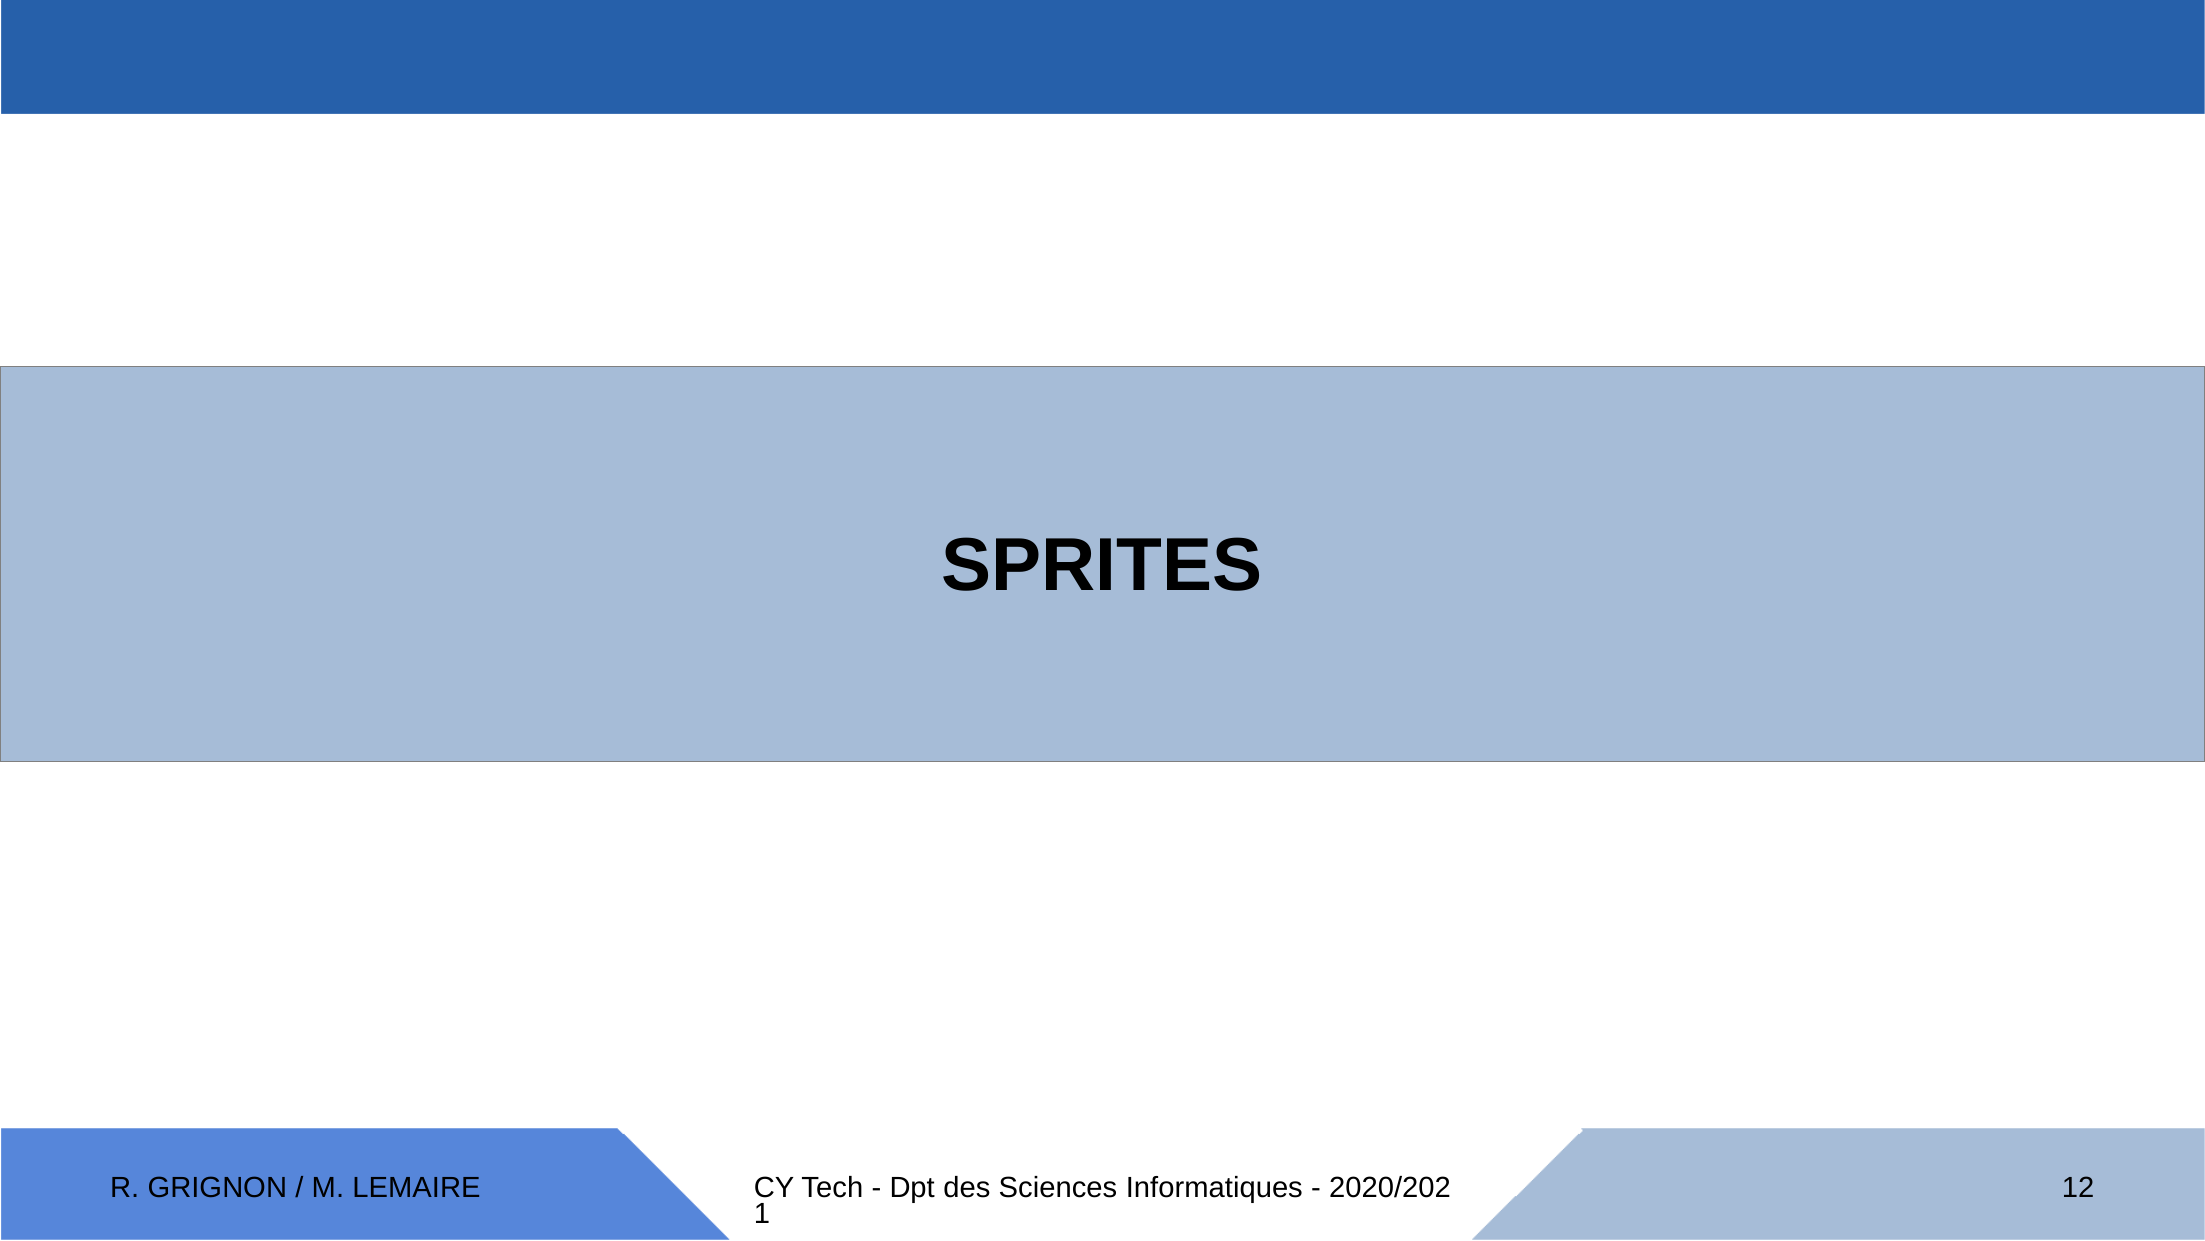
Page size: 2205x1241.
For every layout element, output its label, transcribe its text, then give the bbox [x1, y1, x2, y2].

text_box SPRITES [0, 366, 2205, 762]
picture [0, 762, 2205, 1241]
picture [0, 0, 2205, 366]
